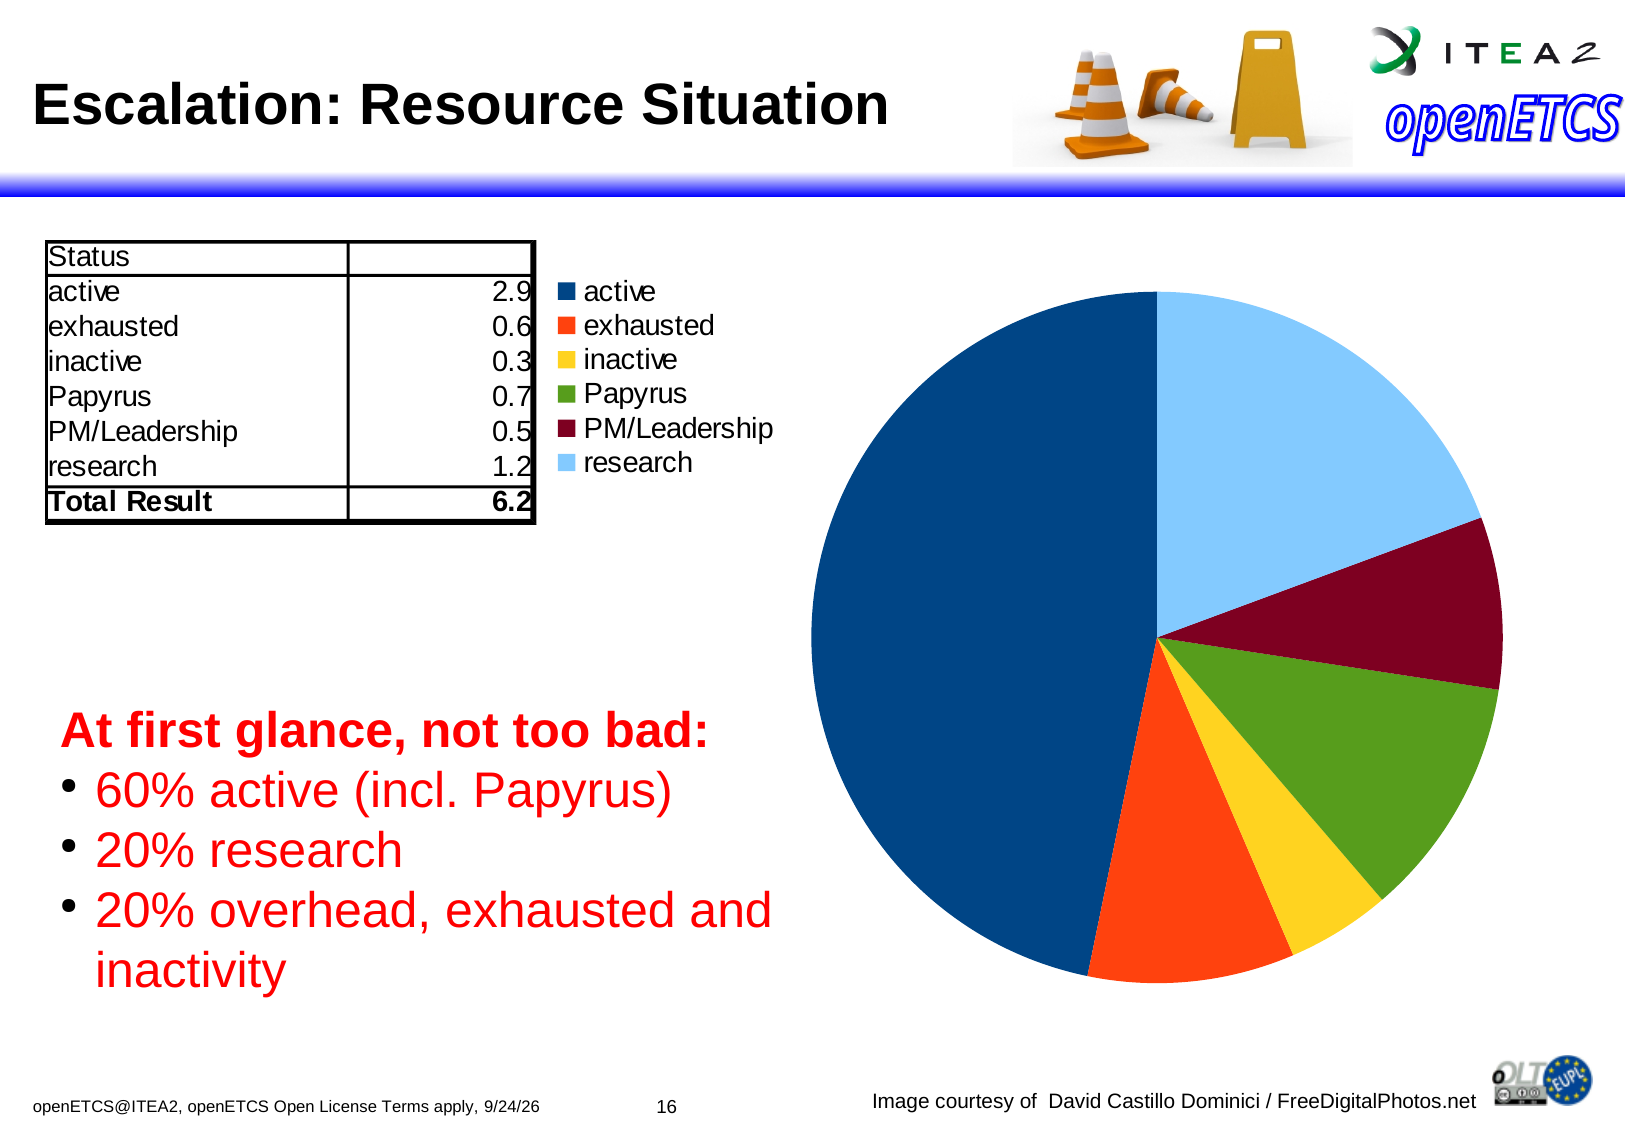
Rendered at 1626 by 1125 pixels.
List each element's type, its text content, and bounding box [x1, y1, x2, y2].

picture [1012, 1, 1626, 167]
title Escalation: Resource Situation [32, 66, 1356, 173]
text_box Image courtesy of David Castillo Dominici / FreeDigitalPhotos.net [820, 1080, 1492, 1121]
picture [1492, 1055, 1593, 1106]
picture [45, 240, 1568, 1036]
text_box At first glance, not too bad: 60% active (incl. Papyrus) 20% research 20% overhead, exhausted and inactivity [45, 690, 826, 1005]
